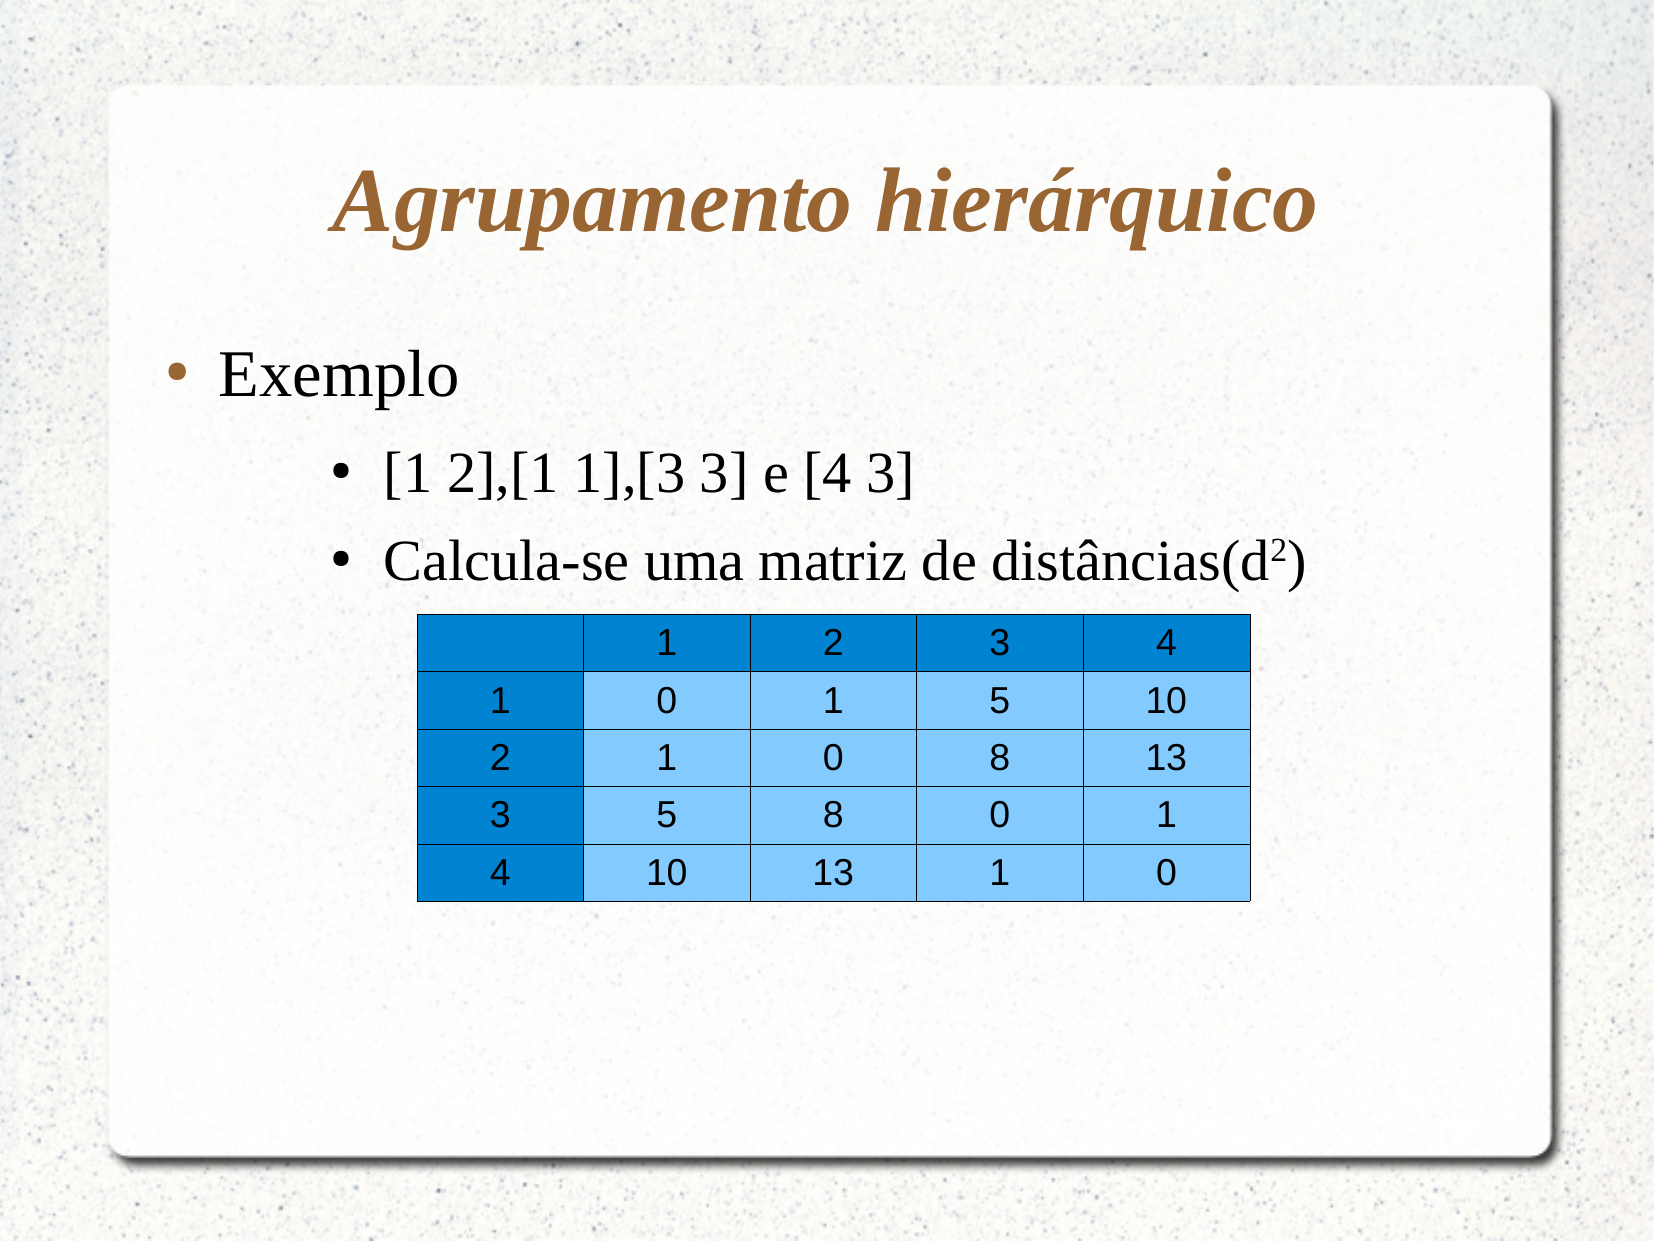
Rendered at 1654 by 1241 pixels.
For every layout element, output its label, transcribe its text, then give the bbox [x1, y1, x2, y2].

table_cell 0 [917, 787, 1083, 844]
title Agrupamento hierárquico [118, 96, 1536, 304]
table_cell 8 [917, 730, 1083, 786]
table_header 3 [917, 615, 1083, 671]
table_cell 1 [584, 730, 750, 786]
table_header [418, 615, 583, 671]
table_header 2 [751, 615, 916, 671]
table_cell 0 [1084, 845, 1250, 901]
table_header 4 [1084, 615, 1250, 671]
table_cell 1 [418, 672, 583, 729]
table_cell 5 [917, 672, 1083, 729]
table_cell 0 [751, 730, 916, 786]
list Exemplo [1 2],[1 1],[3 3] e [4 3] Calcula-se uma matriz de distâncias(d2) [147, 336, 1506, 1241]
table_cell 1 [1084, 787, 1250, 844]
table_cell 13 [751, 845, 916, 901]
table_cell 10 [584, 845, 750, 901]
table_cell 1 [751, 672, 916, 729]
table_cell 8 [751, 787, 916, 844]
picture [0, 0, 1654, 1241]
table_header 1 [584, 615, 750, 671]
table_cell 1 [917, 845, 1083, 901]
table_cell 4 [418, 845, 583, 901]
table_cell 2 [418, 730, 583, 786]
table_cell 3 [418, 787, 583, 844]
table_cell 5 [584, 787, 750, 844]
table_cell 10 [1084, 672, 1250, 729]
table_cell 0 [584, 672, 750, 729]
table_cell 13 [1084, 730, 1250, 786]
